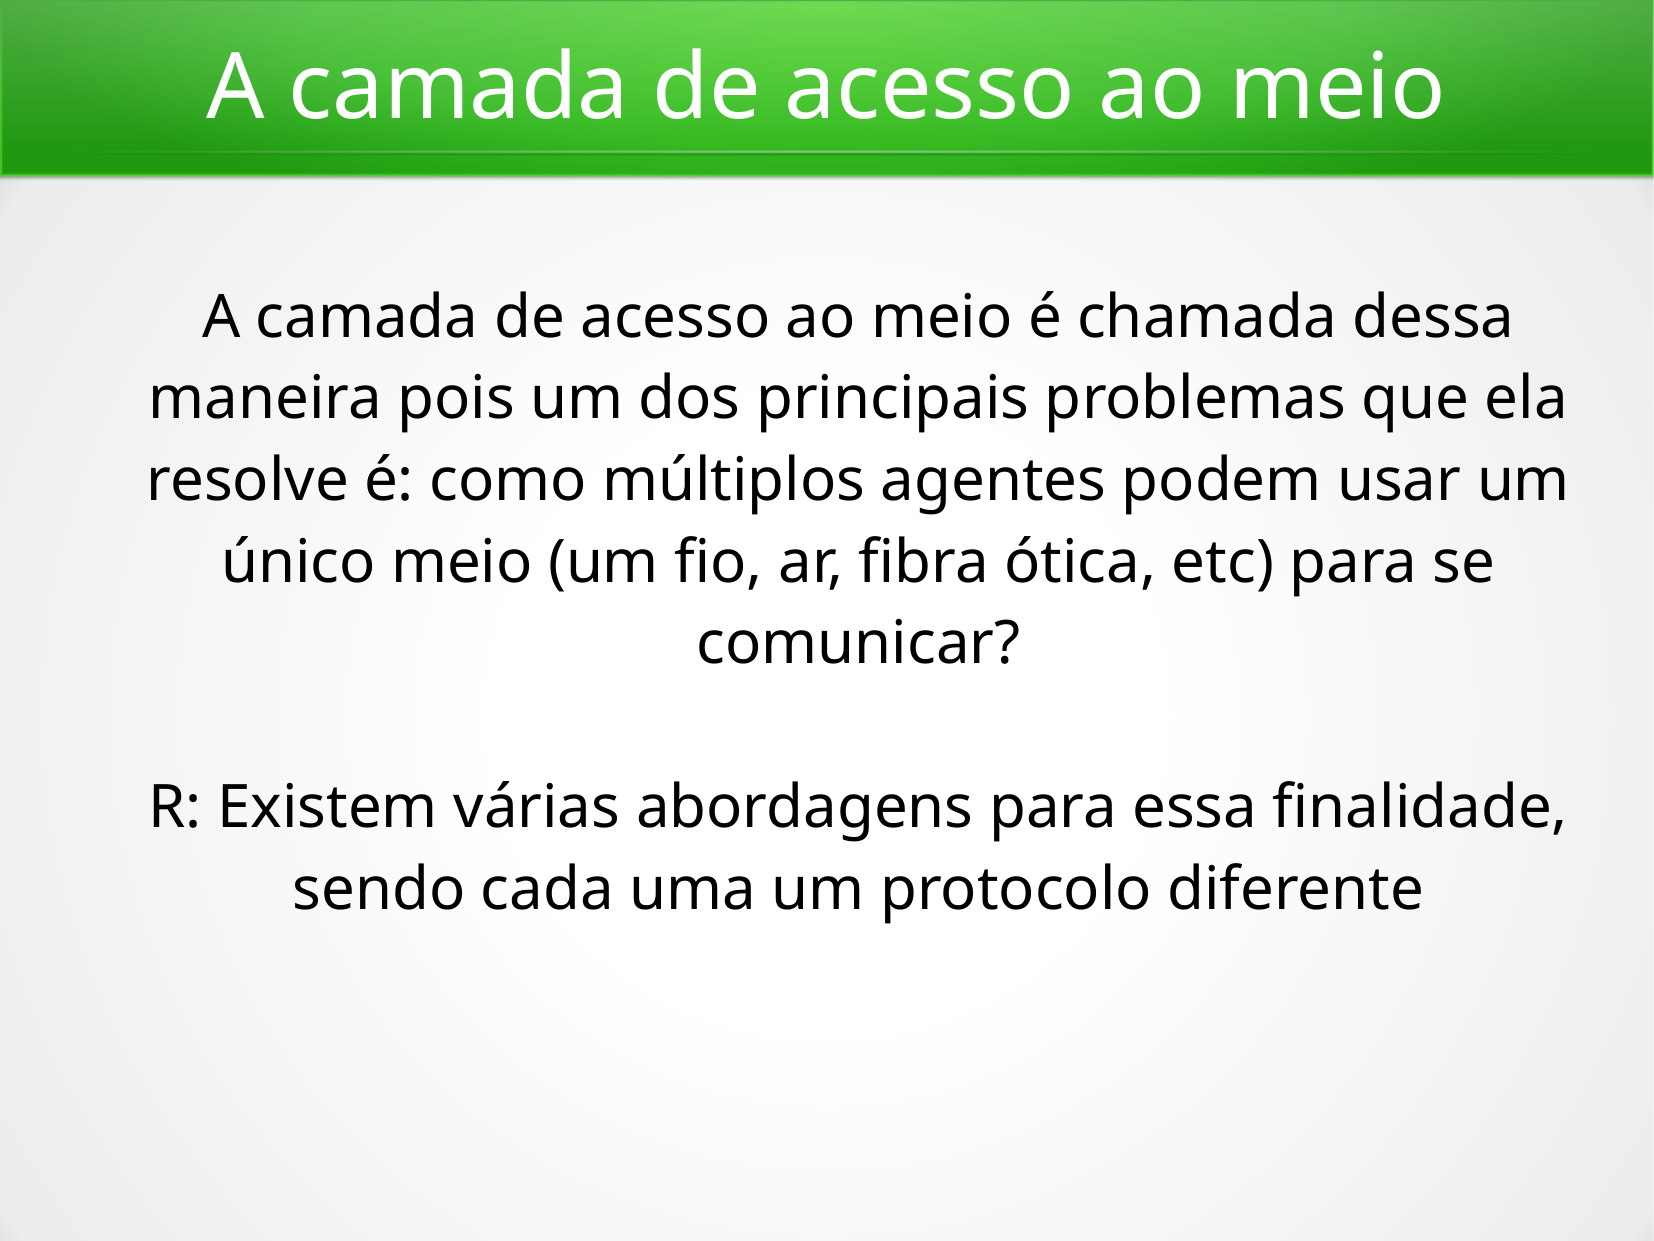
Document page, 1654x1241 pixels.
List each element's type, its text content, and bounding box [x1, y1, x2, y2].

picture [0, 0, 1654, 1241]
list A camada de acesso ao meio é chamada dessa maneira pois um dos principais problemas que ela resolve é: como múltiplos agentes podem usar um único meio (um fio, ar, fibra ótica, etc) para se comunicar? R: Existem várias abordagens para essa finalidade, sendo cada uma um protocolo diferente [82, 272, 1571, 993]
title A camada de acesso ao meio [82, 11, 1571, 154]
